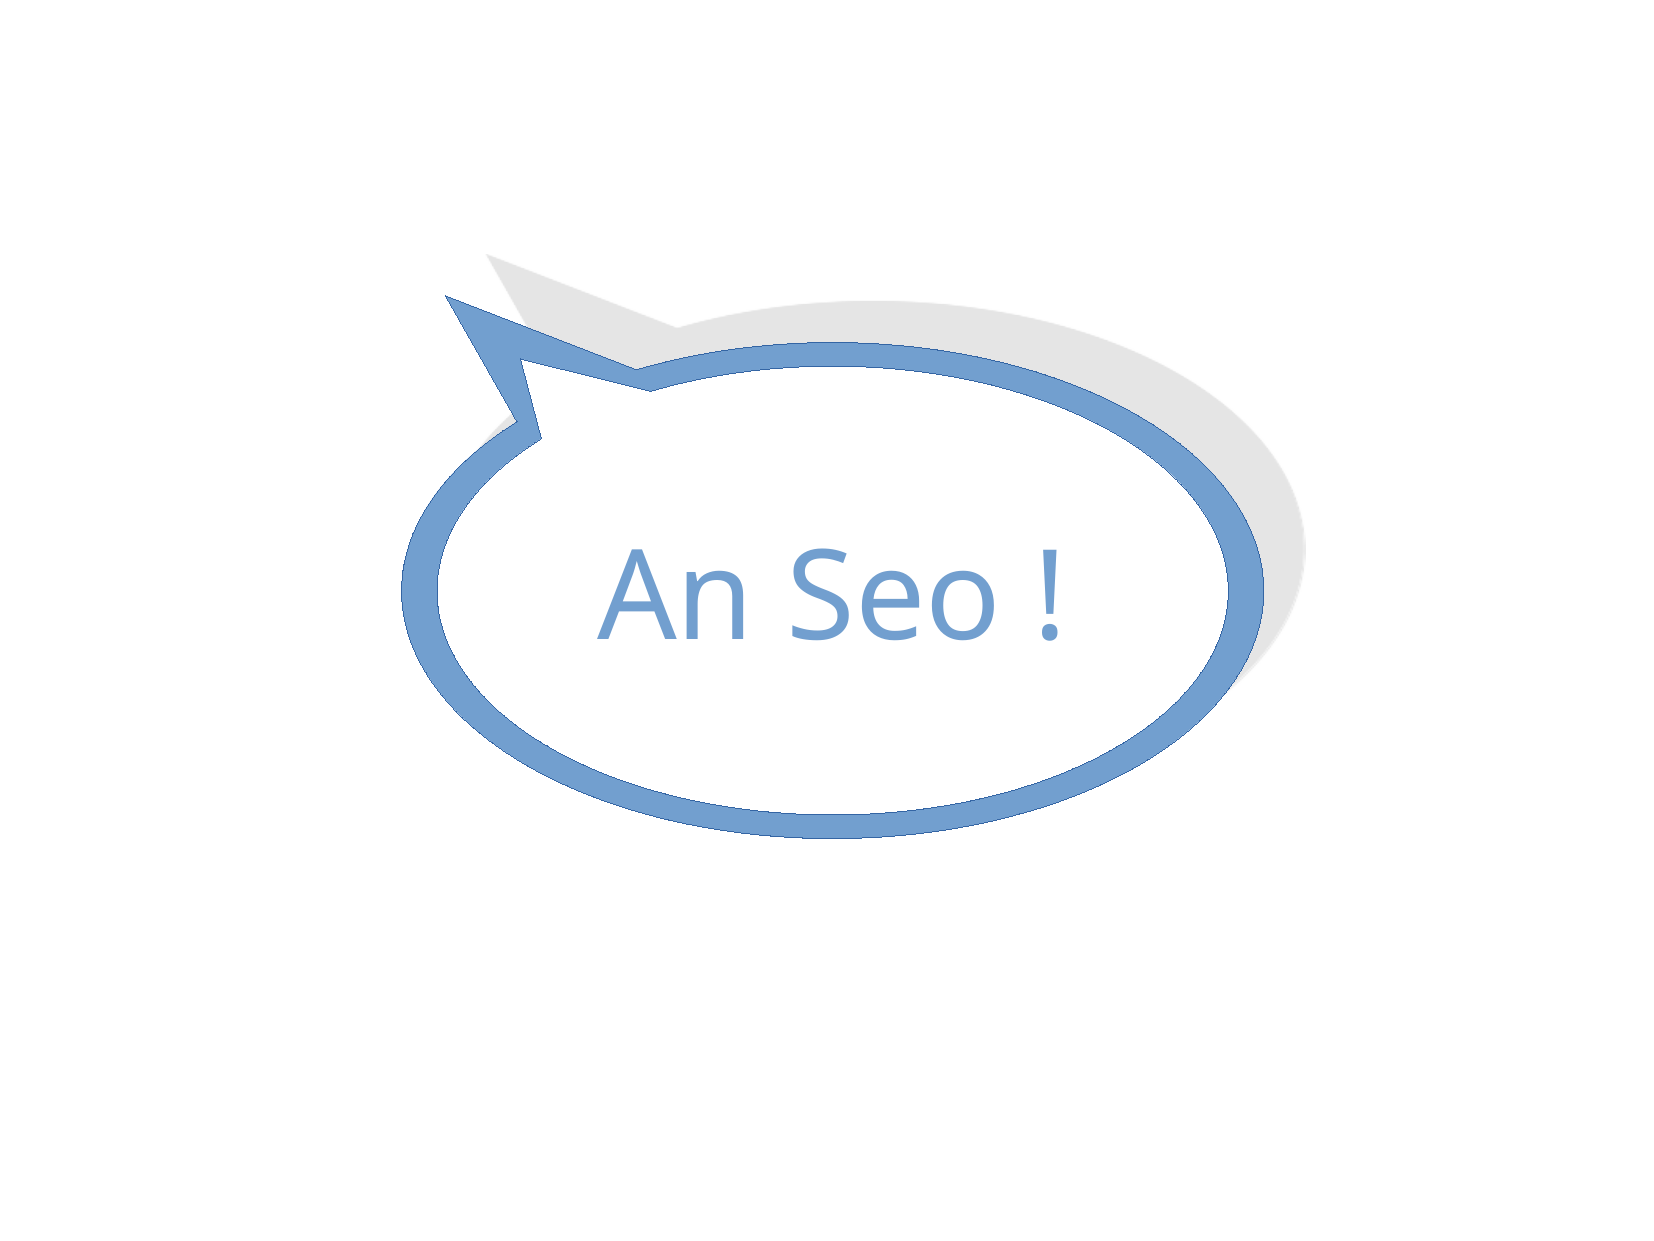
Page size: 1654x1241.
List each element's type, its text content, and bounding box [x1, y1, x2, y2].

text_box [401, 295, 1264, 839]
text_box An Seo ! [437, 358, 1229, 815]
